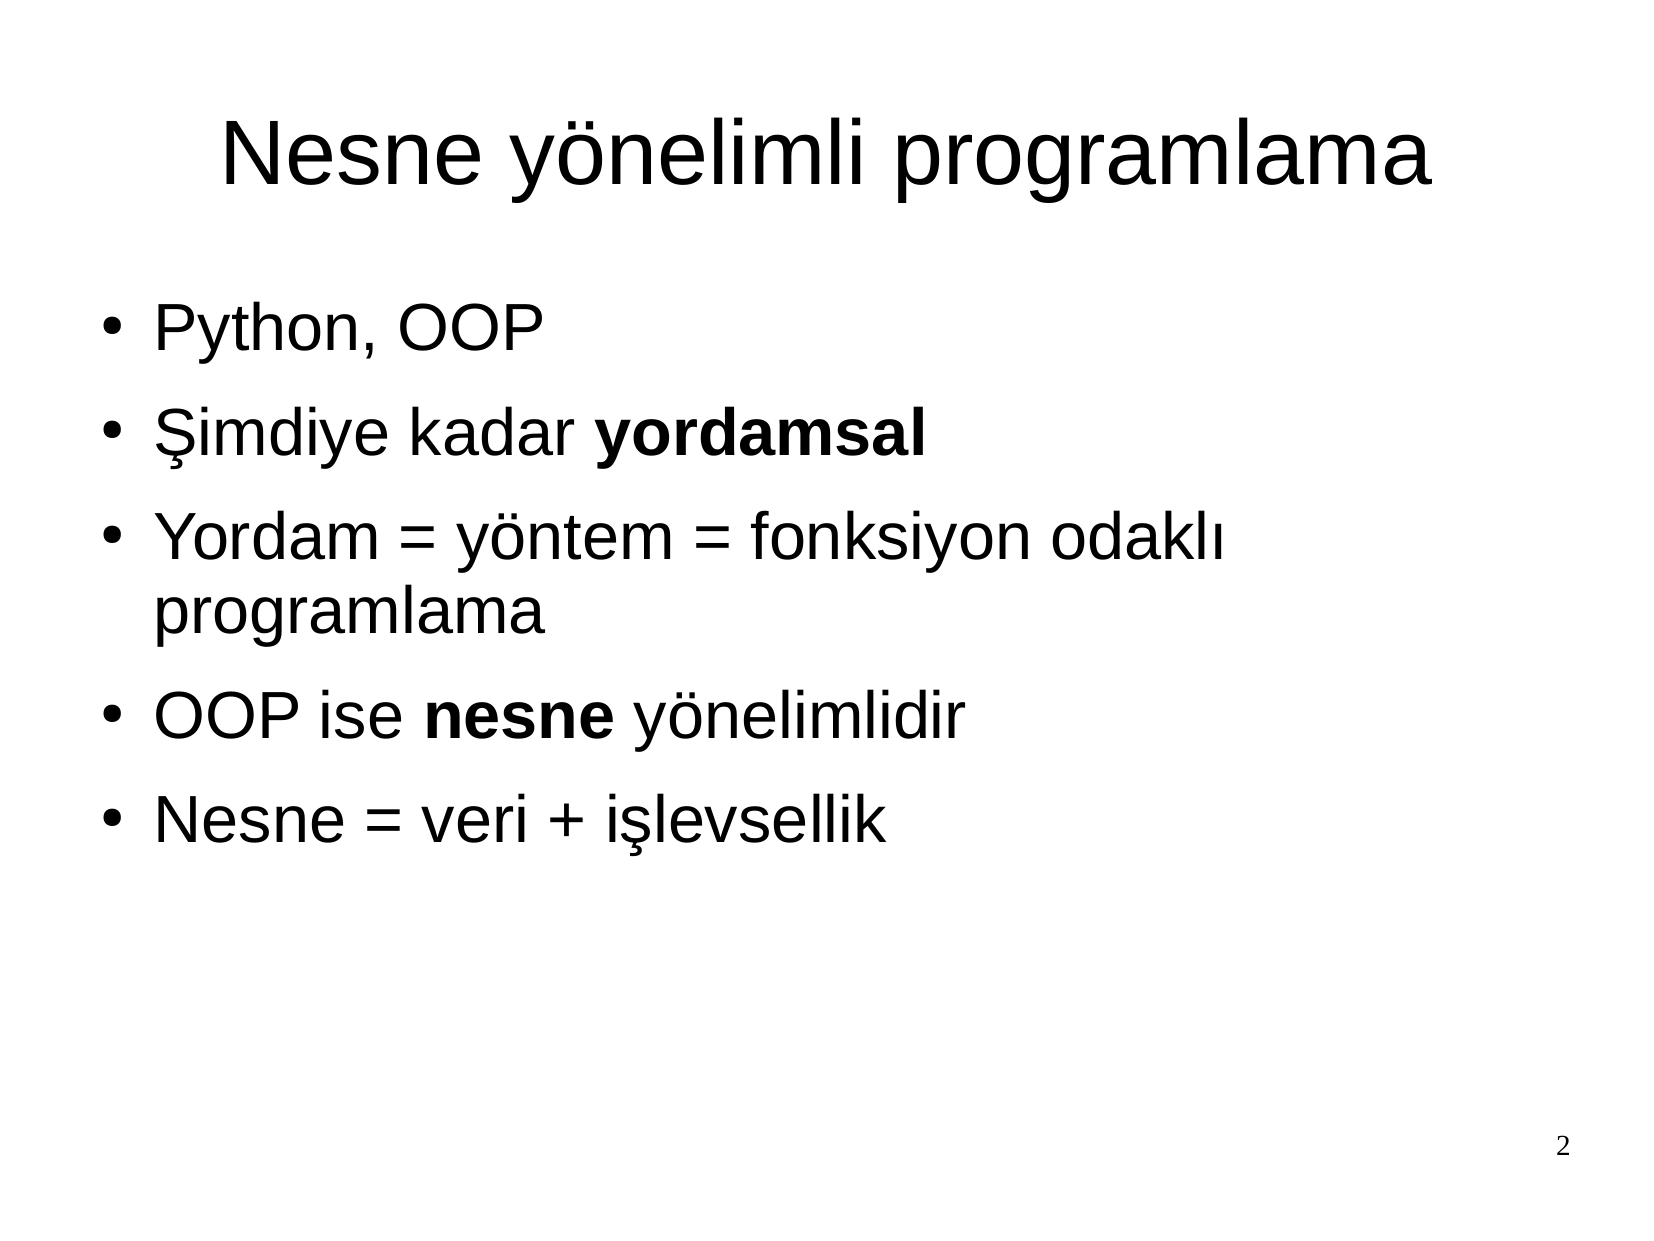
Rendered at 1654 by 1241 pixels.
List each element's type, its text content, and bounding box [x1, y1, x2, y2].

title Nesne yönelimli programlama [82, 56, 1571, 250]
list Python, OOP Şimdiye kadar yordamsal Yordam = yöntem = fonksiyon odaklı programlama OOP ise nesne yönelimlidir Nesne = veri + işlevsellik [82, 290, 1571, 1109]
